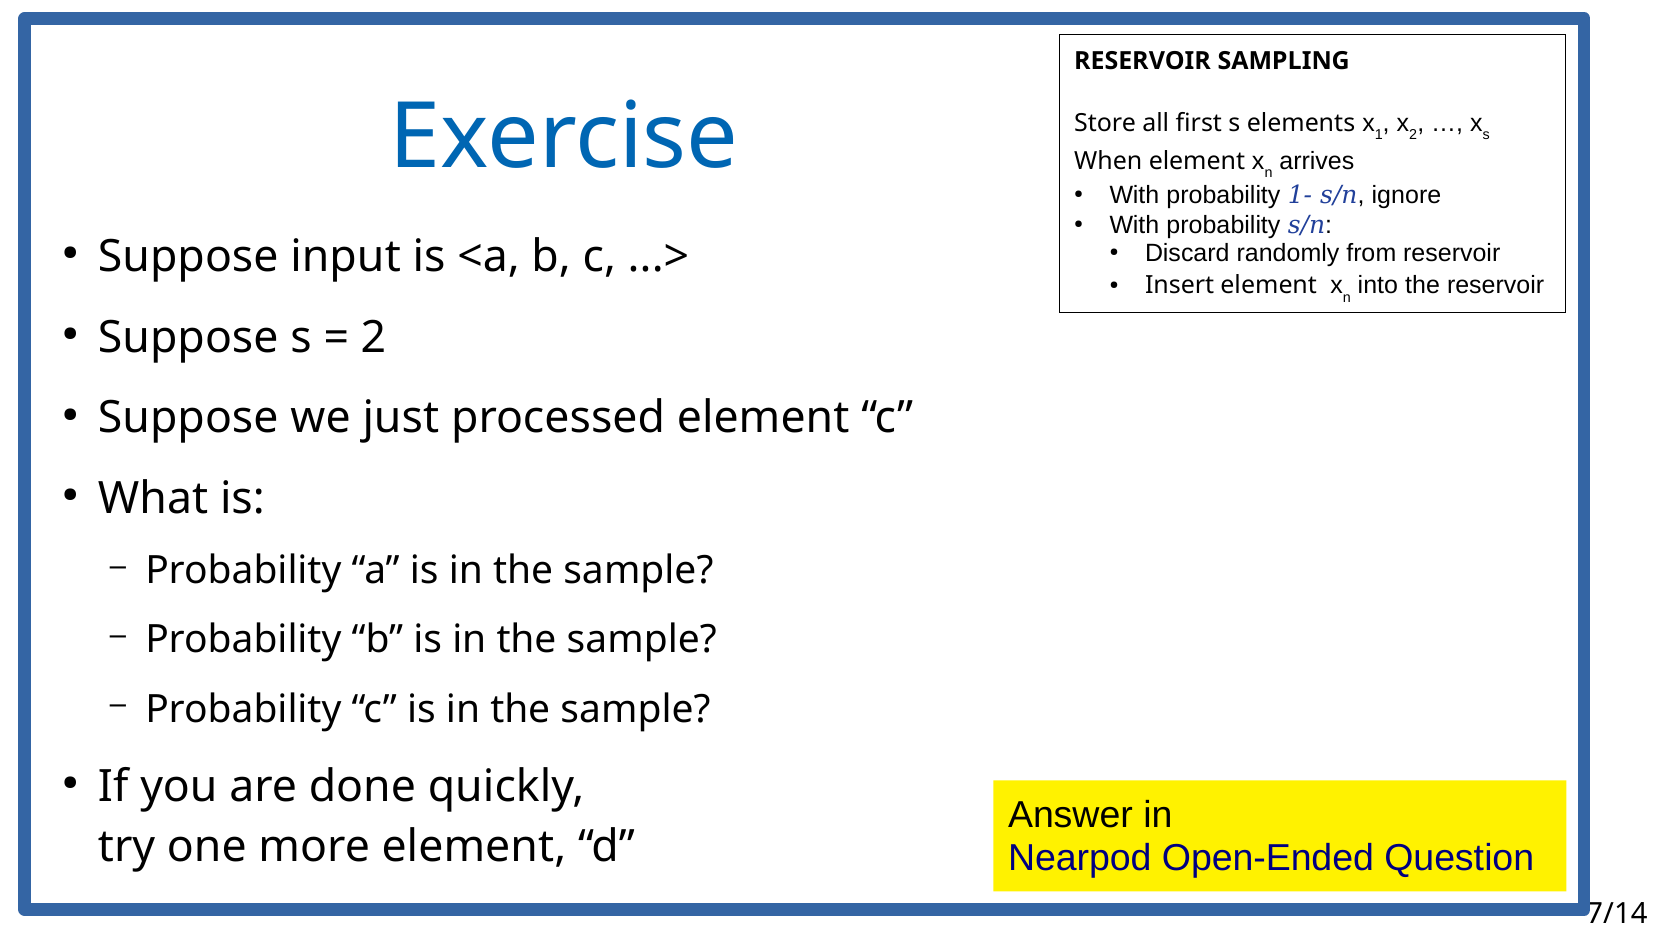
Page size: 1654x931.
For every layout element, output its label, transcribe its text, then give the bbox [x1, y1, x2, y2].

text_box Answer in Nearpod Open-Ended Question [993, 780, 1567, 892]
list Suppose input is <a, b, c, ...> Suppose s = 2 Suppose we just processed element “c” What is: Probability “a” is in the sample? Probability “b” is in the sample? Probability “c” is in the sample? If you are done quickly, try one more element, “d” [50, 223, 1071, 883]
text_box RESERVOIR SAMPLING Store all first s elements x1, x2, …, xs When element xn arrives With probability 1- s/n, ignore With probability s/n: Discard randomly from reservoir Insert element xn into the reservoir [1059, 34, 1566, 300]
title Exercise [82, 29, 1046, 223]
